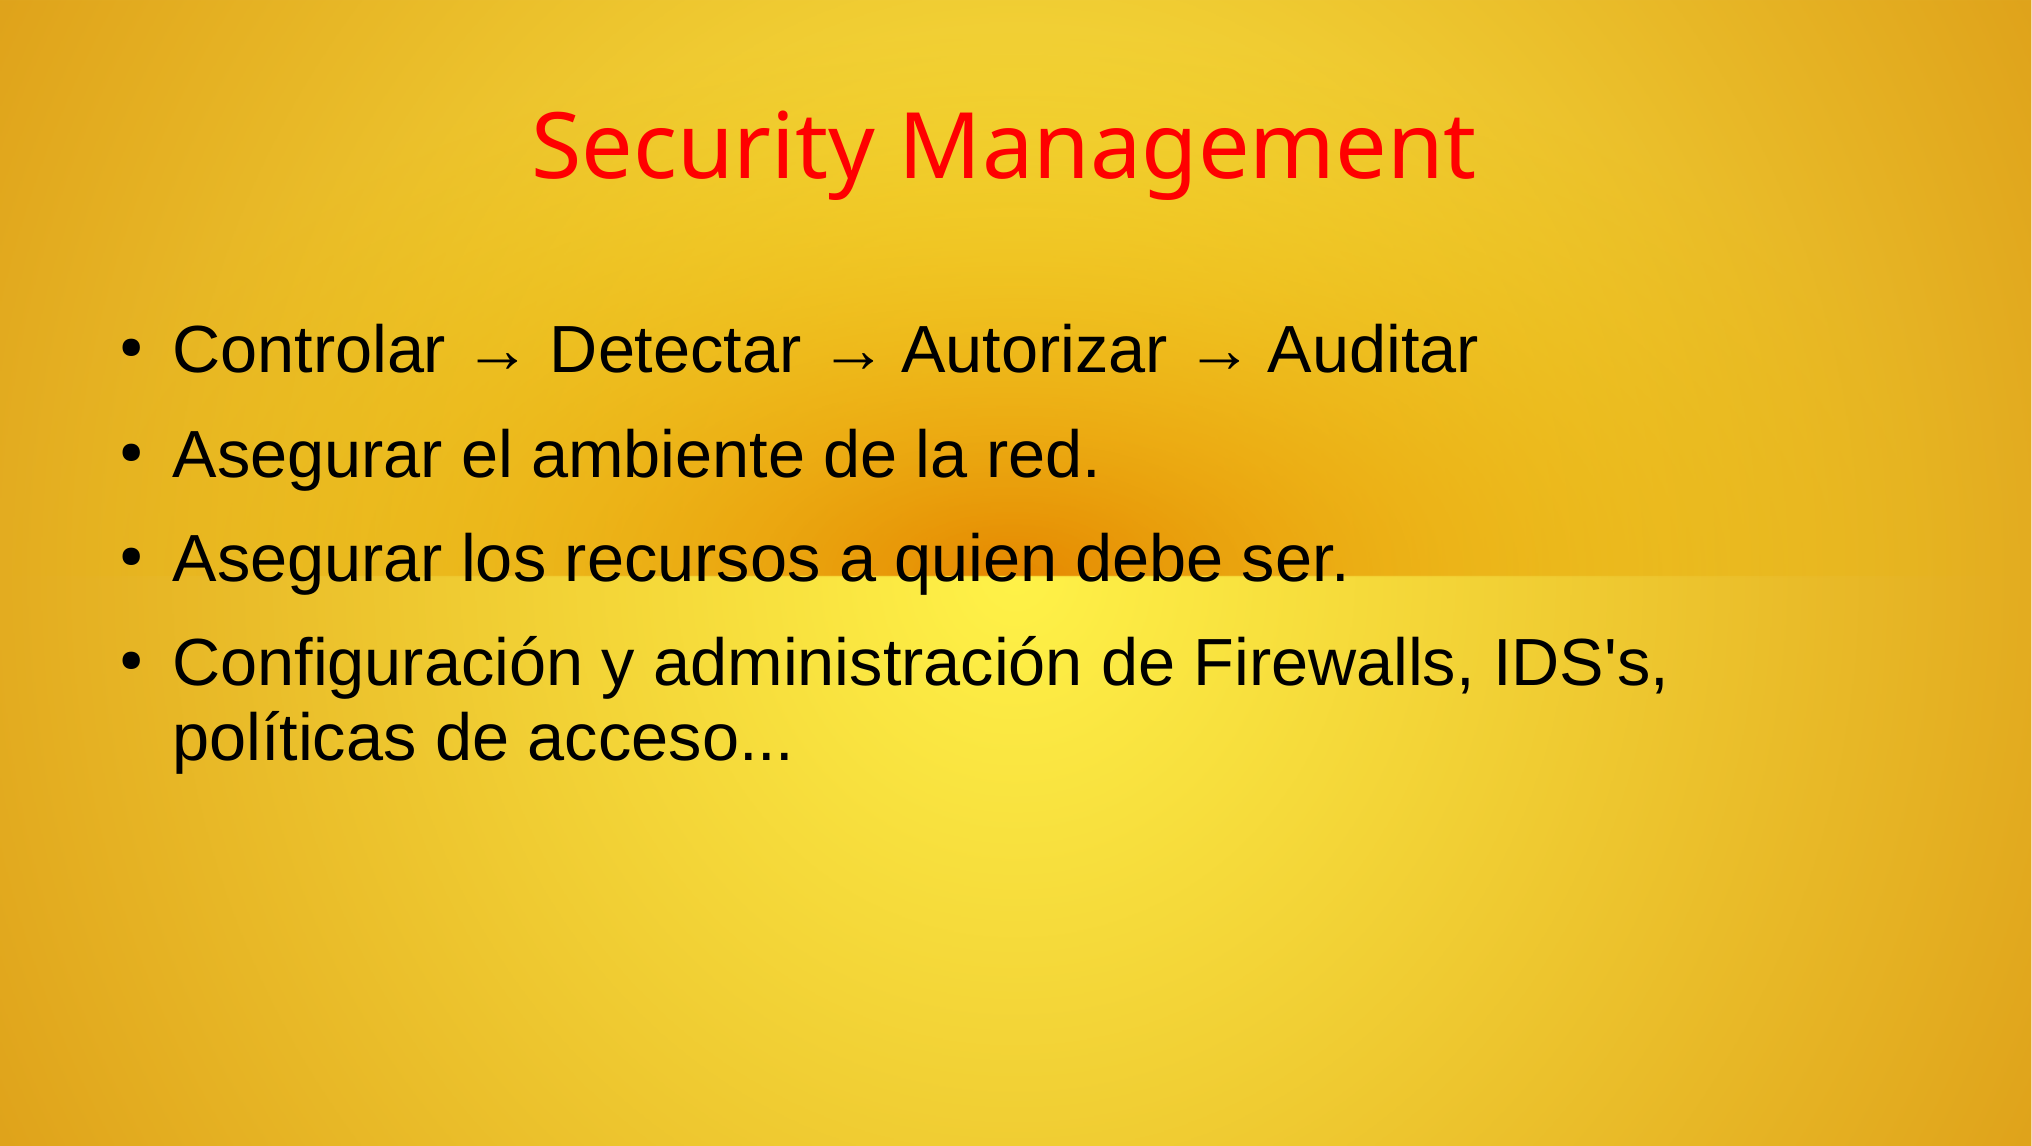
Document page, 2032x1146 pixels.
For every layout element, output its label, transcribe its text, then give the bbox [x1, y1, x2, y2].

list Controlar → Detectar → Autorizar → Auditar Asegurar el ambiente de la red. Asegurar los recursos a quien debe ser. Configuración y administración de Firewalls, IDS's, políticas de acceso... [101, 312, 1930, 977]
title Security Management [96, 47, 1926, 239]
picture [0, 0, 2032, 1146]
